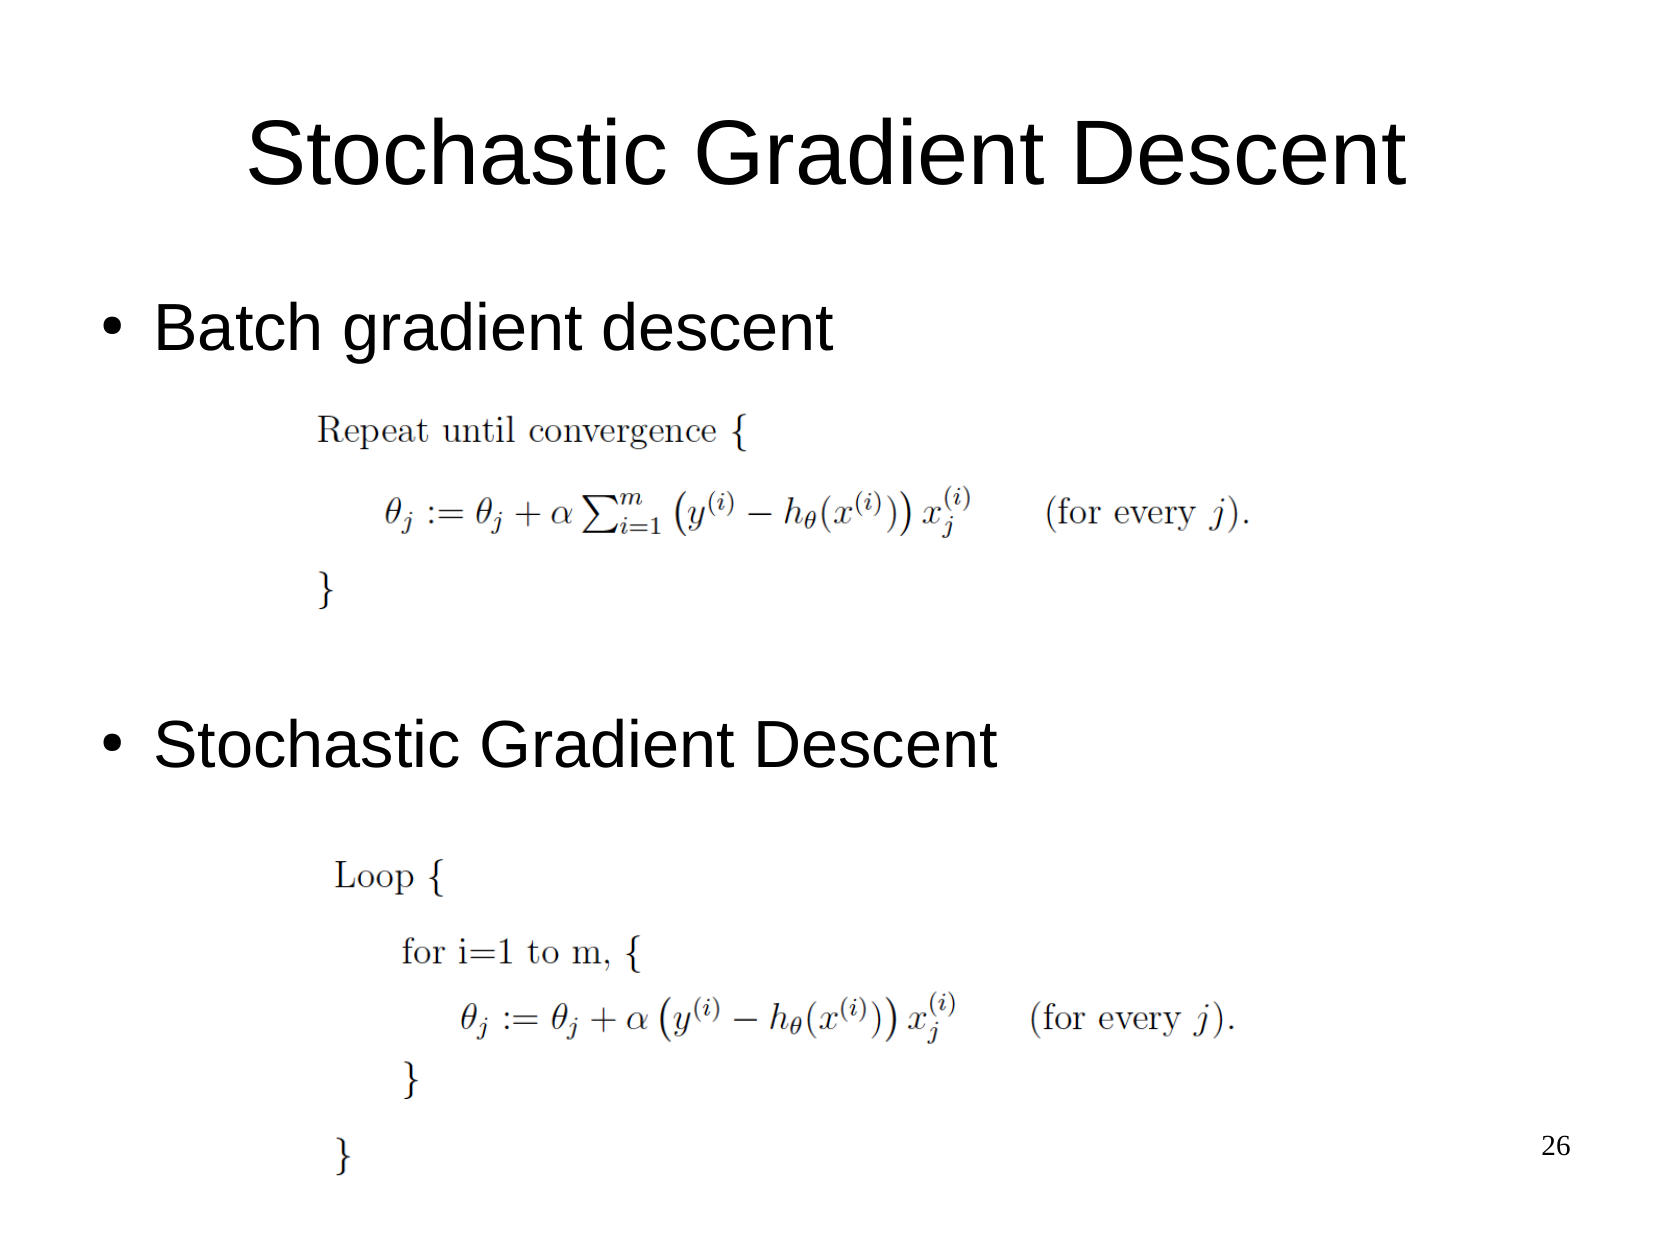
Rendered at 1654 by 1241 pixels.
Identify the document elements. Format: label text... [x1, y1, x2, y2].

title Stochastic Gradient Descent [82, 49, 1571, 257]
list Batch gradient descent Stochastic Gradient Descent [82, 290, 1571, 1010]
picture [279, 398, 1291, 631]
picture [288, 810, 1247, 1194]
